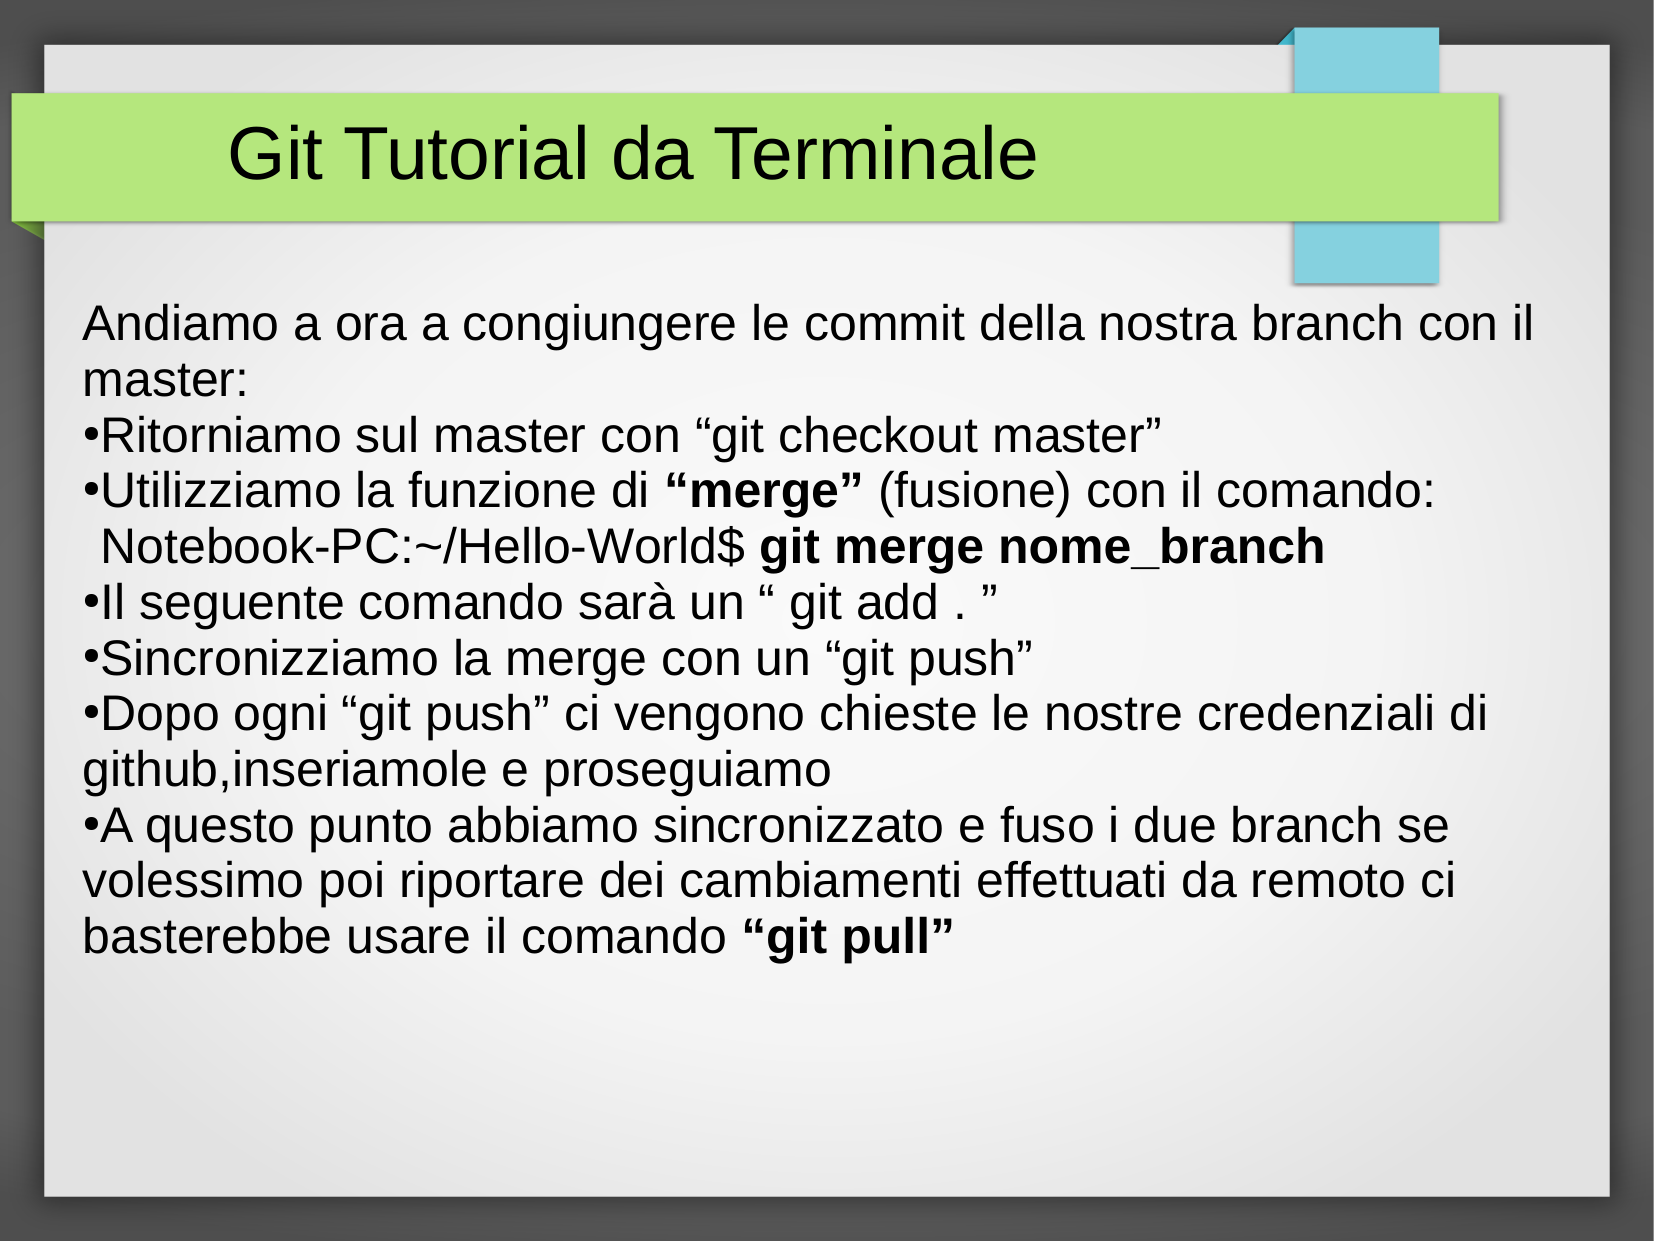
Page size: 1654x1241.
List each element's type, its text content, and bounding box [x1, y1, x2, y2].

subtitle Andiamo a ora a congiungere le commit della nostra branch con il master: Ritorniamo sul master con “git checkout master” Utilizziamo la funzione di “merge” (fusione) con il comando: Notebook-PC:~/Hello-World$ git merge nome_branch Il seguente comando sarà un “ git add . ” Sincronizziamo la merge con un “git push” Dopo ogni “git push” ci vengono chieste le nostre credenziali di github,inseriamole e proseguiamo A questo punto abbiamo sincronizzato e fuso i due branch se volessimo poi riportare dei cambiamenti effettuati da remoto ci basterebbe usare il comando “git pull” [82, 295, 1571, 1015]
title Git Tutorial da Terminale [82, 94, 1264, 213]
picture [0, 0, 1654, 1241]
